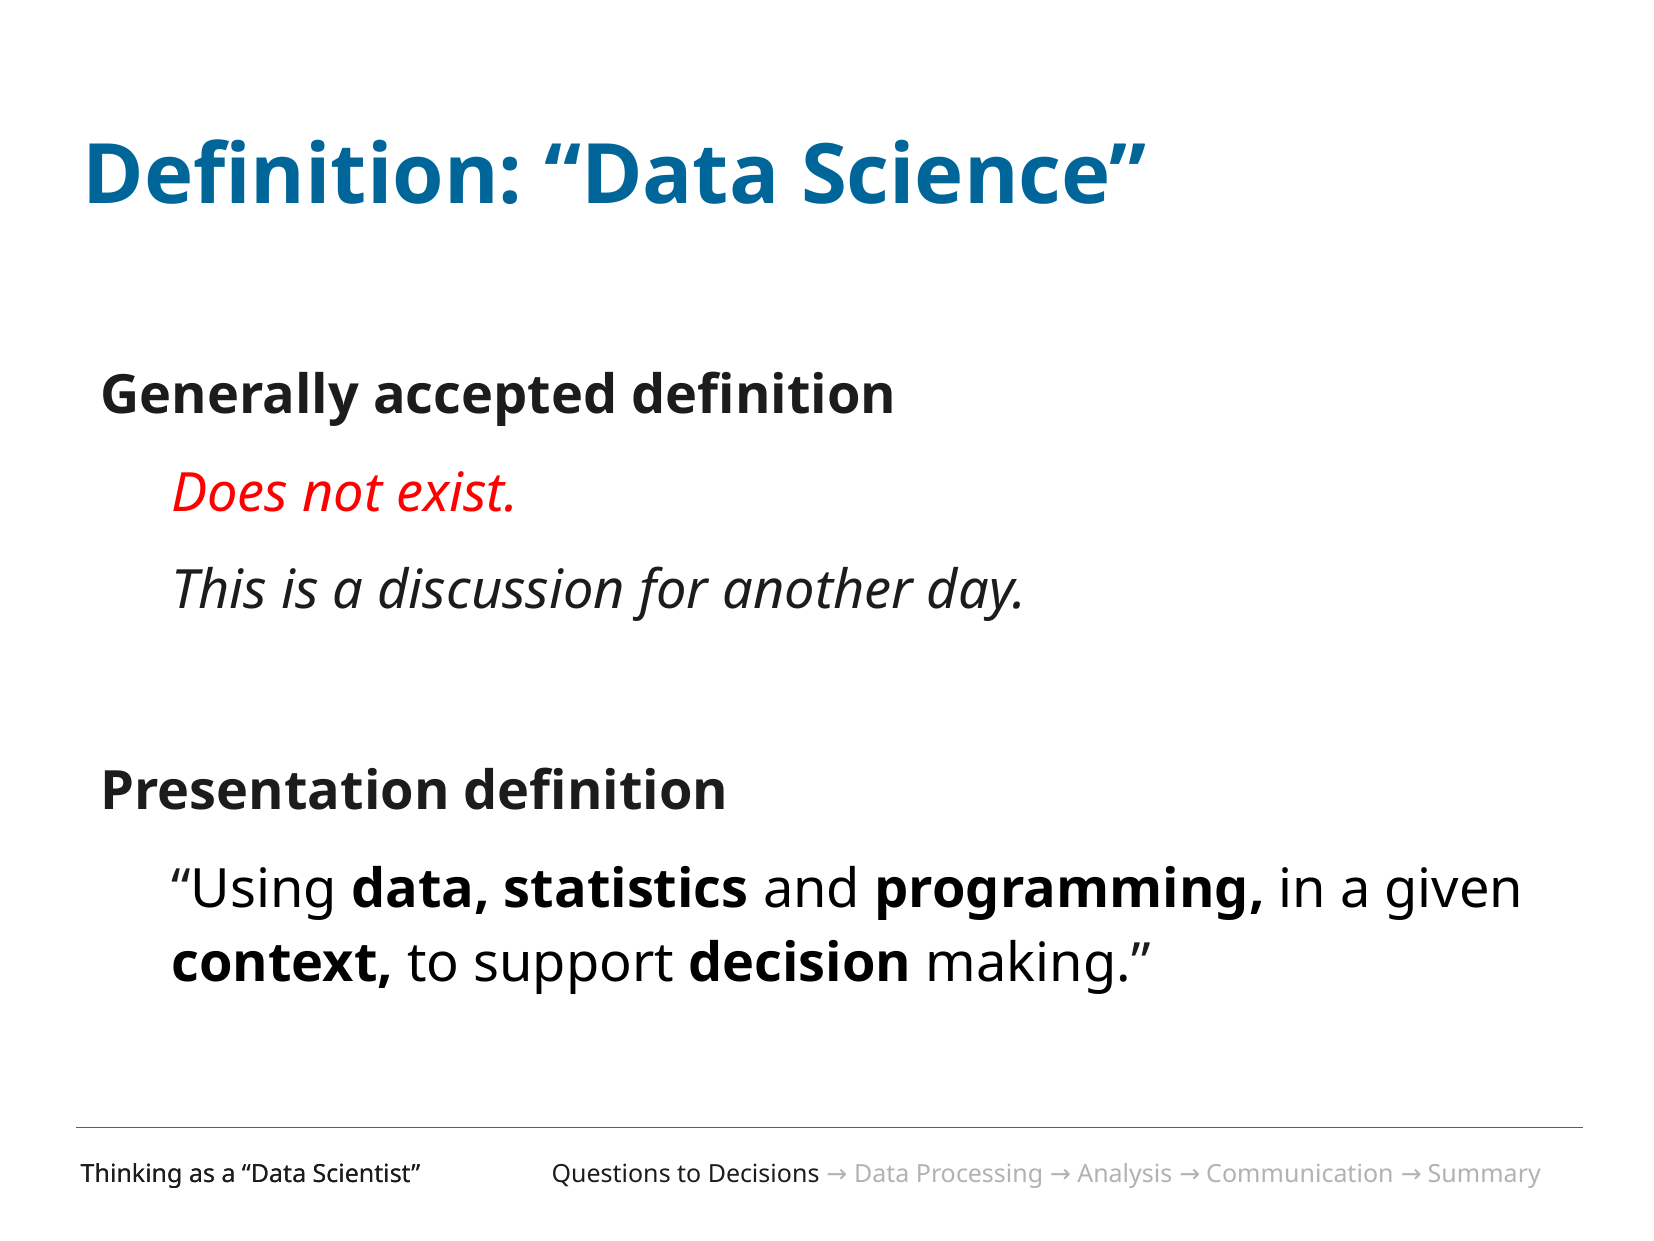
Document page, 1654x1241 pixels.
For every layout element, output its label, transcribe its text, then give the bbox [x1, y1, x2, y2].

list Generally accepted definition Does not exist. This is a discussion for another day. Presentation definition “Using data, statistics and programming, in a given context, to support decision making.” [82, 355, 1571, 1047]
text_box Thinking as a “Data Scientist” [65, 1148, 586, 1225]
title Definition: “Data Science” [82, 72, 1571, 271]
text_box Questions to Decisions → Data Processing → Analysis → Communication → Summary [586, 1148, 1587, 1225]
